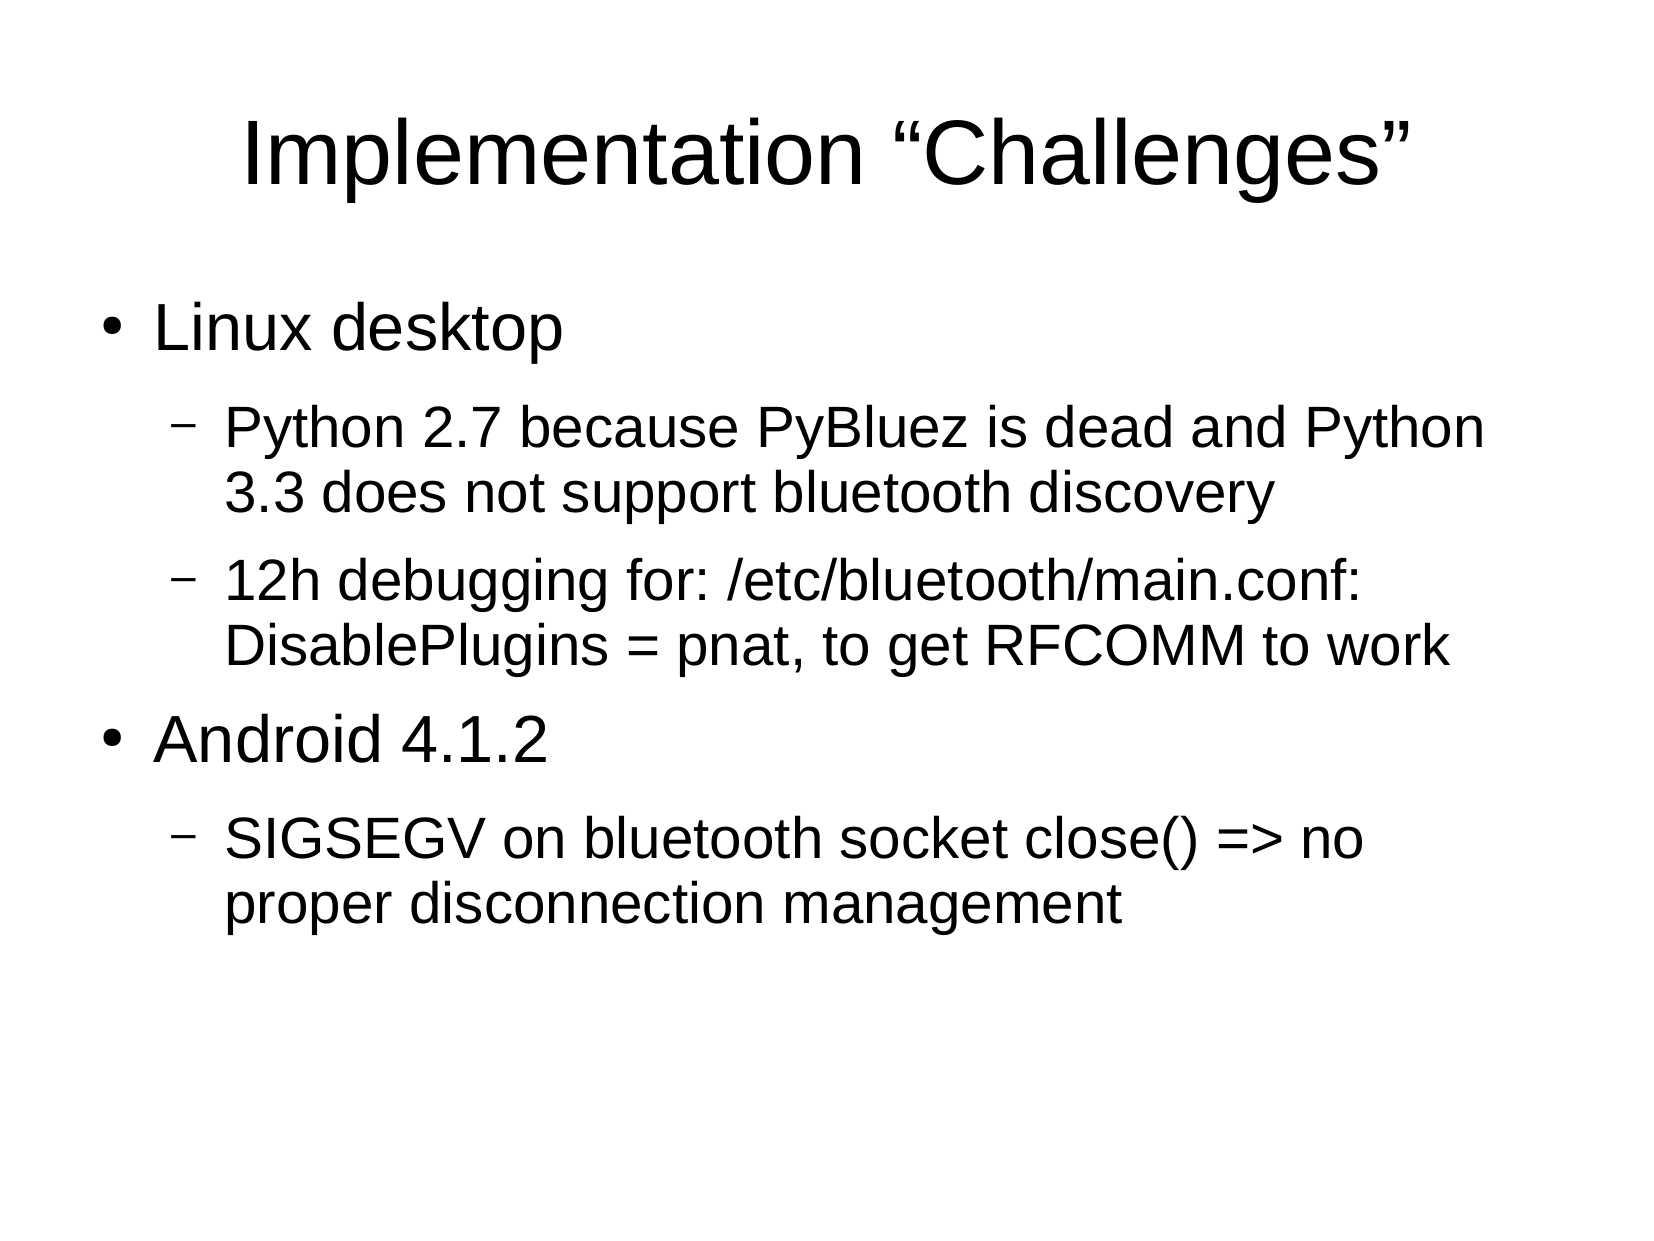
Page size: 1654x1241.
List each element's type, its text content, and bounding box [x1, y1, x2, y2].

list Linux desktop Python 2.7 because PyBluez is dead and Python 3.3 does not support bluetooth discovery 12h debugging for: /etc/bluetooth/main.conf: DisablePlugins = pnat, to get RFCOMM to work Android 4.1.2 SIGSEGV on bluetooth socket close() => no proper disconnection management [82, 290, 1538, 1126]
title Implementation “Challenges” [82, 49, 1571, 257]
